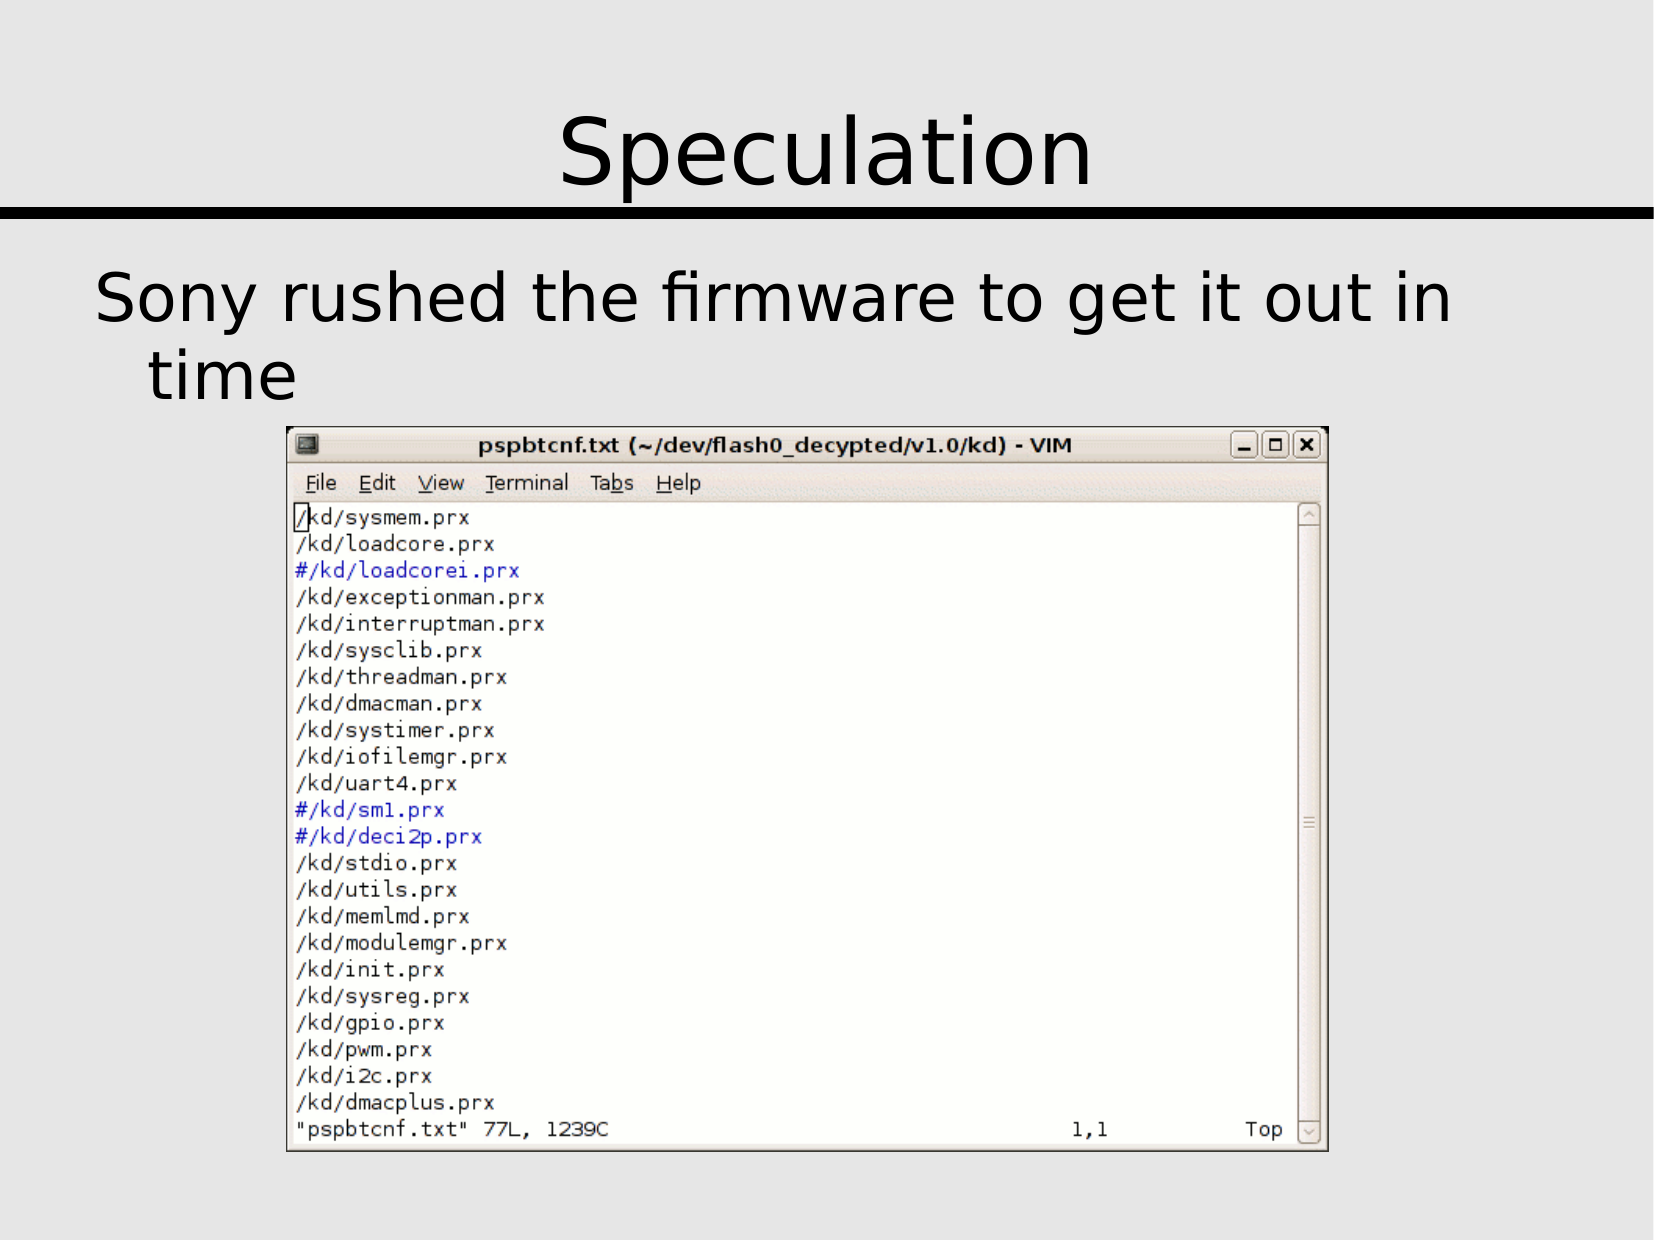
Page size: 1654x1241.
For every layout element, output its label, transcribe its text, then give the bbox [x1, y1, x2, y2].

title Speculation [82, 56, 1571, 250]
picture [286, 426, 1329, 1152]
list Sony rushed the firmware to get it out in time [76, 259, 1565, 1063]
